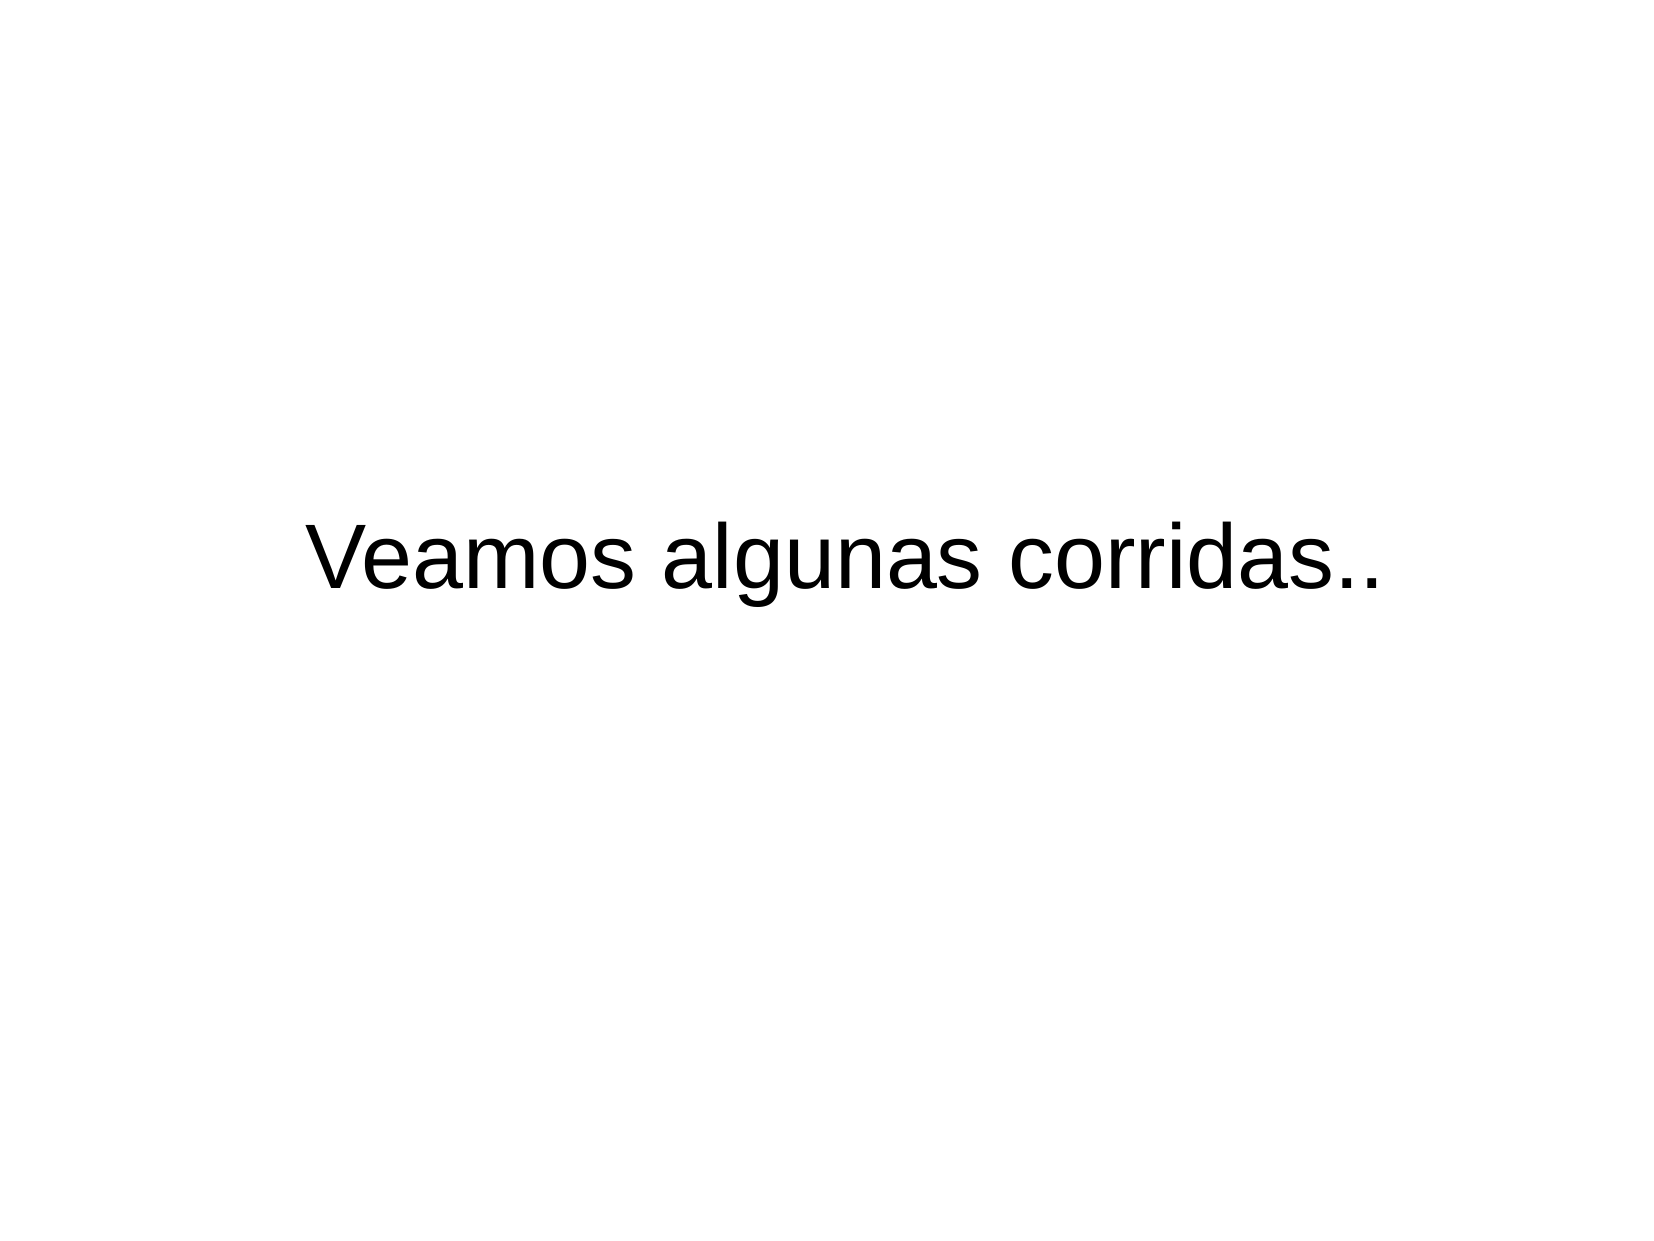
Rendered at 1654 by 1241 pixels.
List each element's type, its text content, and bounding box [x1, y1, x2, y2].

title Veamos algunas corridas.. [101, 452, 1591, 661]
